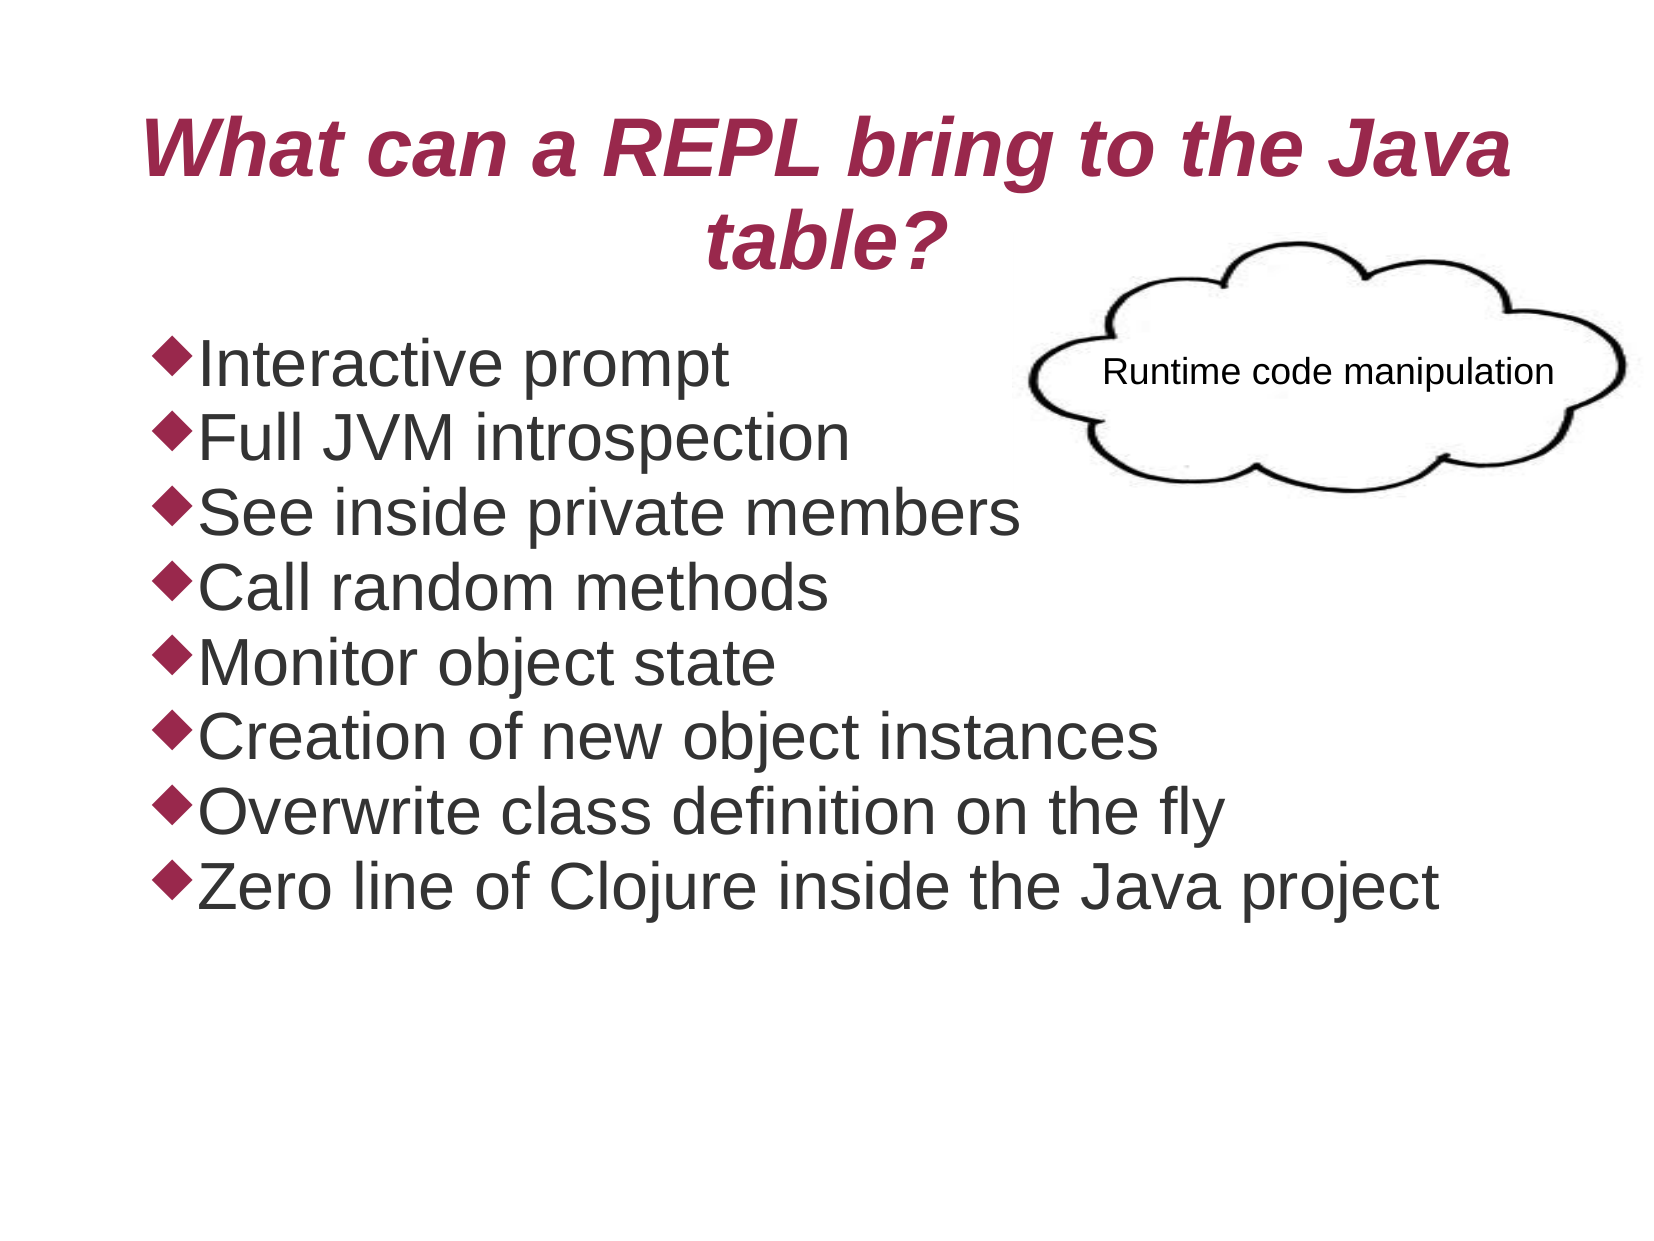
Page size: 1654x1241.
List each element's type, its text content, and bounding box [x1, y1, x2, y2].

title What can a REPL bring to the Java table? [118, 90, 1536, 298]
text_box Runtime code manipulation [1506, 343, 1622, 458]
picture [1012, 232, 1651, 503]
list Interactive prompt Full JVM introspection See inside private members Call random methods Monitor object state Creation of new object instances Overwrite class definition on the fly Zero line of Clojure inside the Java project [147, 325, 1506, 1145]
